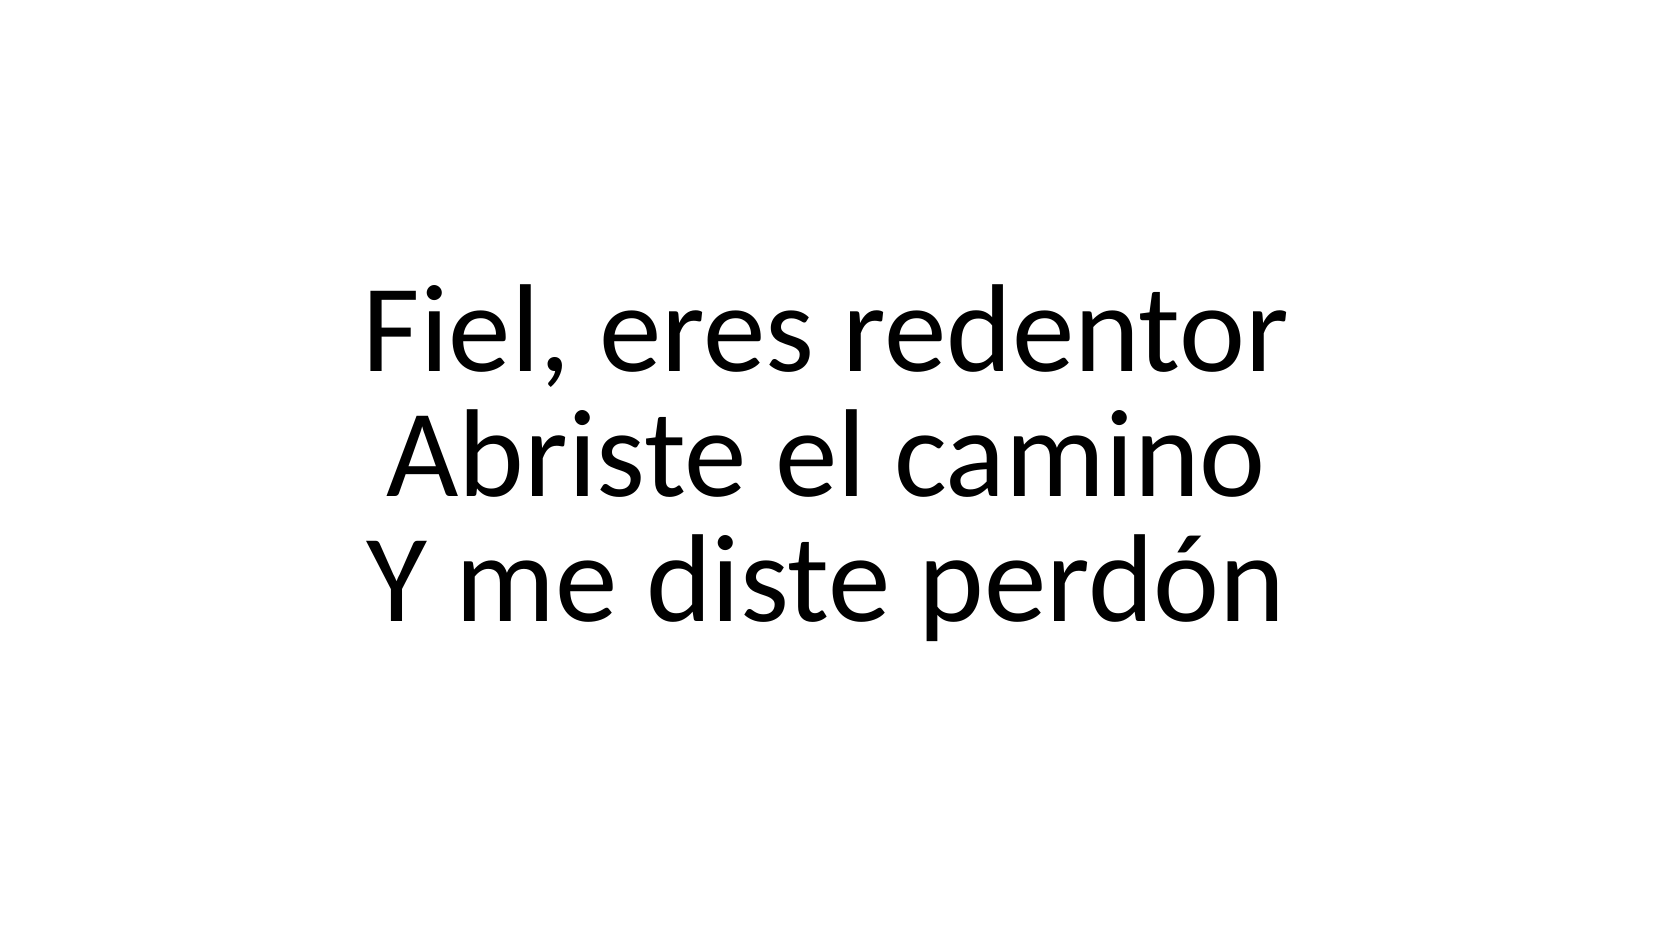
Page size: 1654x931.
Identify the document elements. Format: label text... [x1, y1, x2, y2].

title Fiel, eres redentor Abriste el camino Y me diste perdón [0, 0, 1654, 931]
